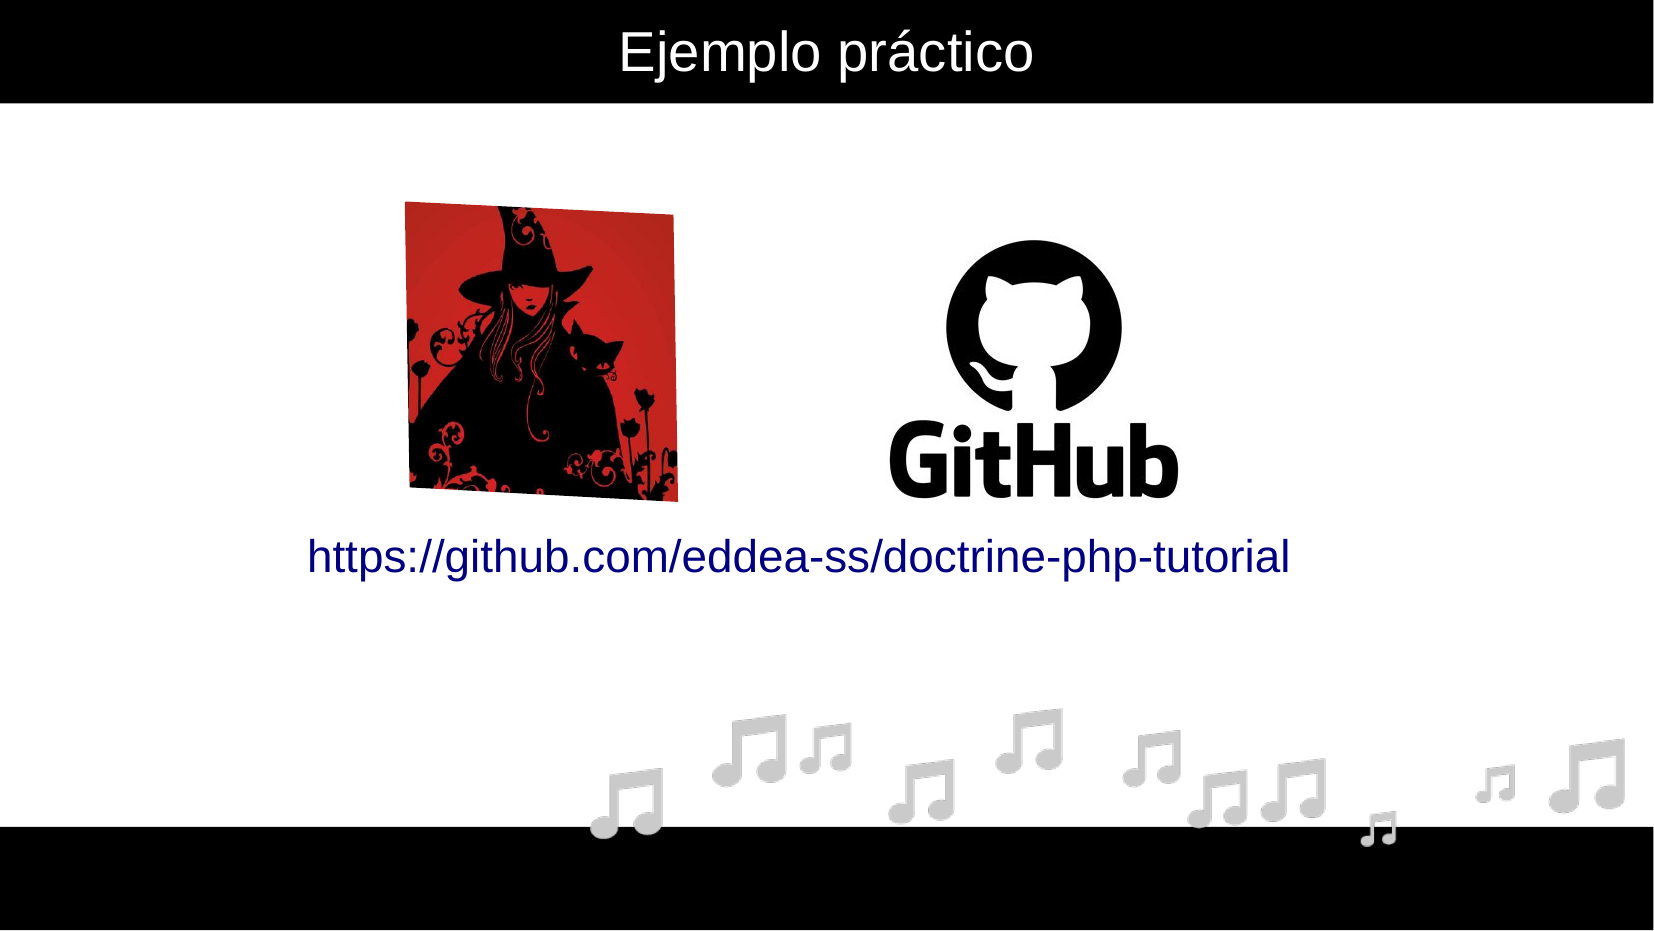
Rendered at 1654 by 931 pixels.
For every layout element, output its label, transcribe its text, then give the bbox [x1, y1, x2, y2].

title Ejemplo práctico [59, 6, 1595, 98]
text_box [404, 201, 679, 502]
picture [797, 236, 1271, 502]
list https://github.com/eddea-ss/doctrine-php-tutorial [236, 531, 1425, 650]
